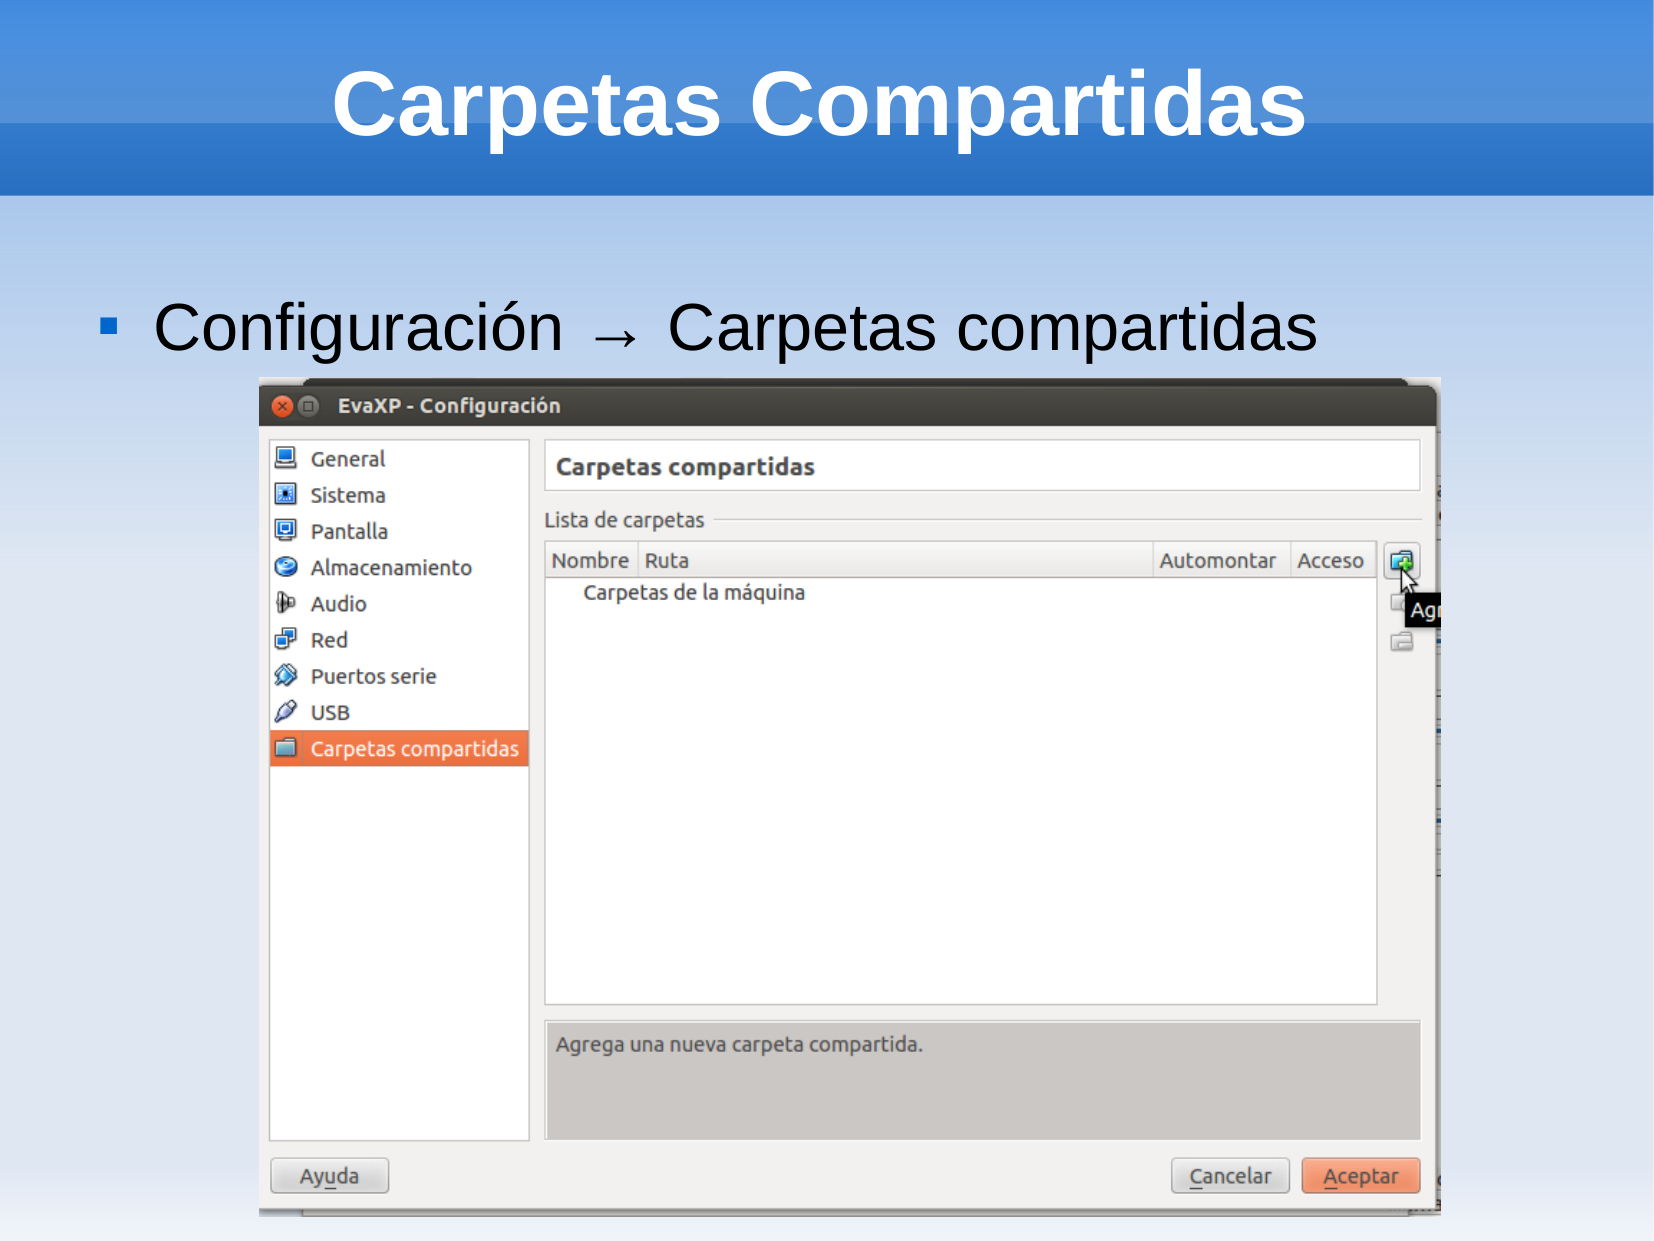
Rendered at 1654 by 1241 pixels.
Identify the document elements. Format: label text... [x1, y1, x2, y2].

title Carpetas Compartidas [76, 0, 1565, 208]
picture [0, 0, 1654, 1241]
list Configuración → Carpetas compartidas [82, 290, 1571, 1109]
